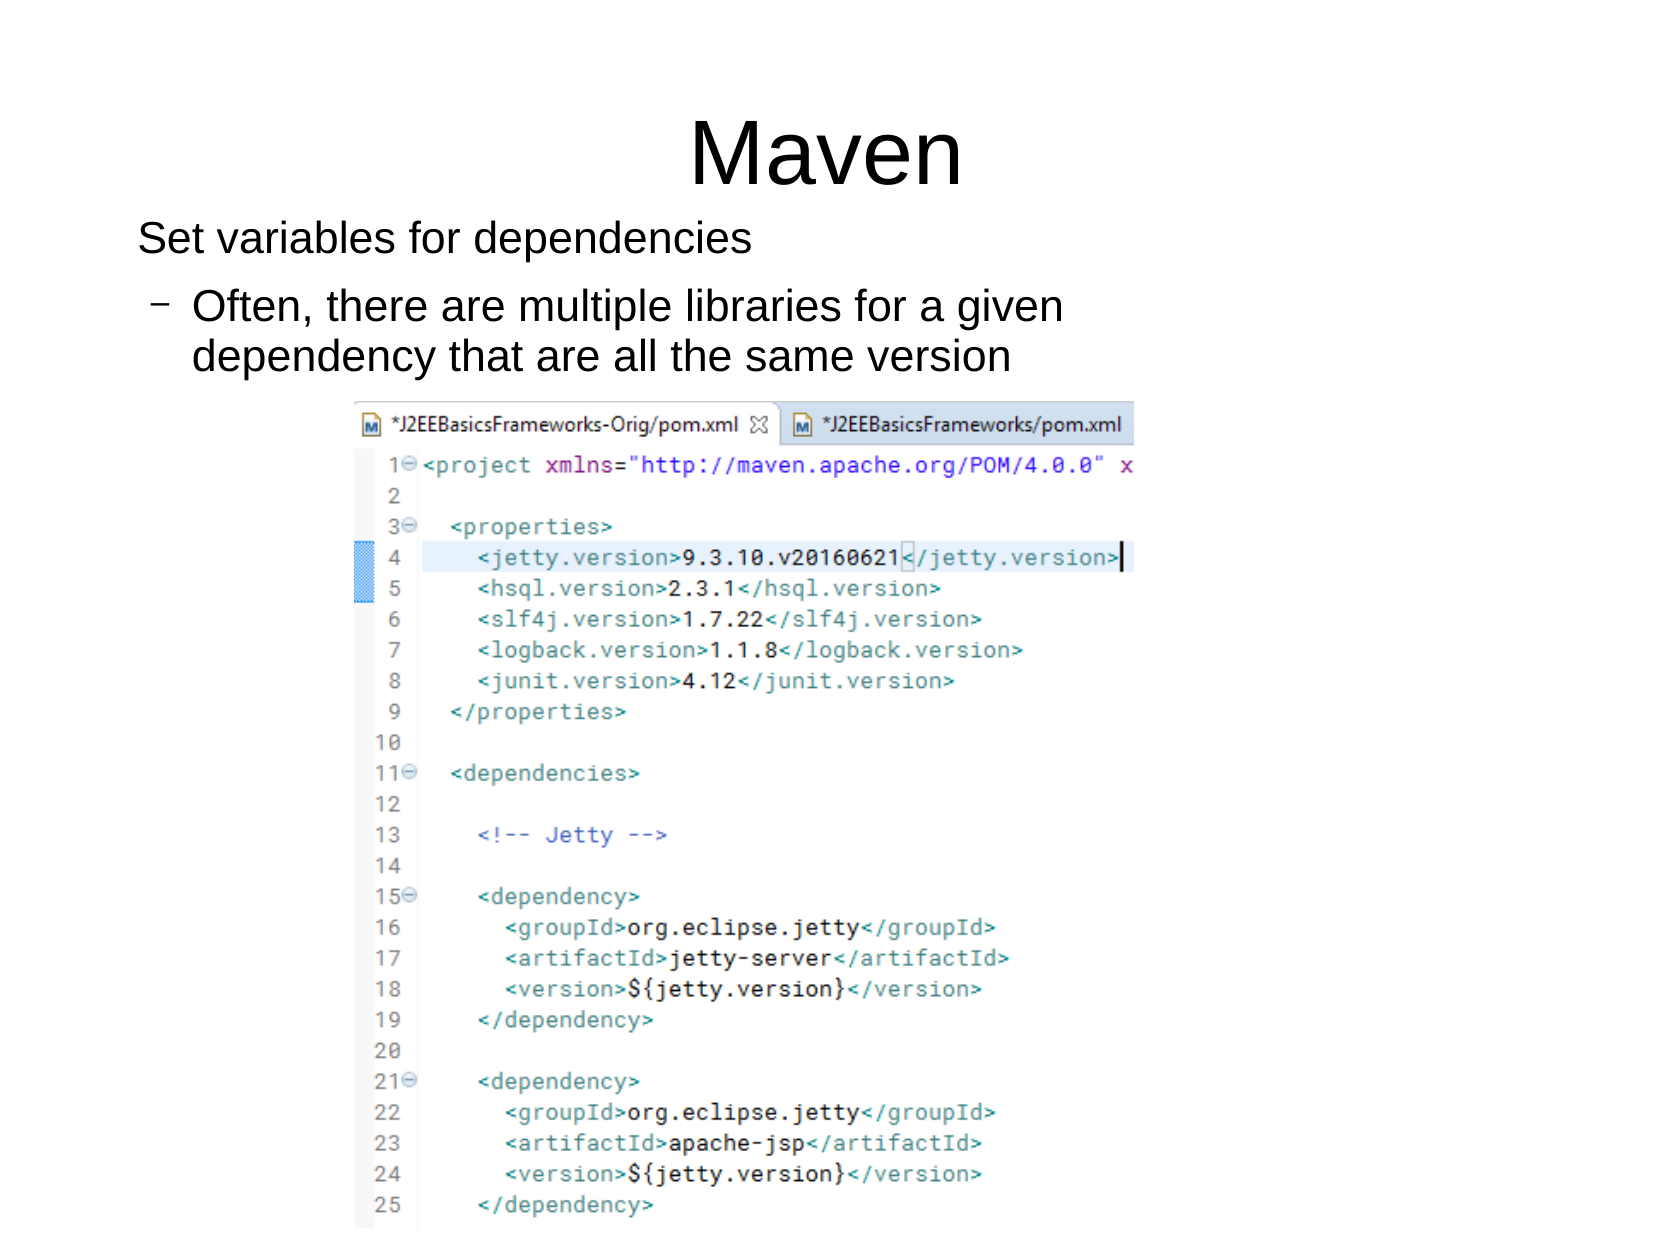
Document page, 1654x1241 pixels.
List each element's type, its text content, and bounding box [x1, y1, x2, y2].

title Maven [82, 49, 1571, 212]
picture [354, 401, 1134, 1228]
list Set variables for dependencies Often, there are multiple libraries for a given dependency that are all the same version [82, 212, 1571, 384]
